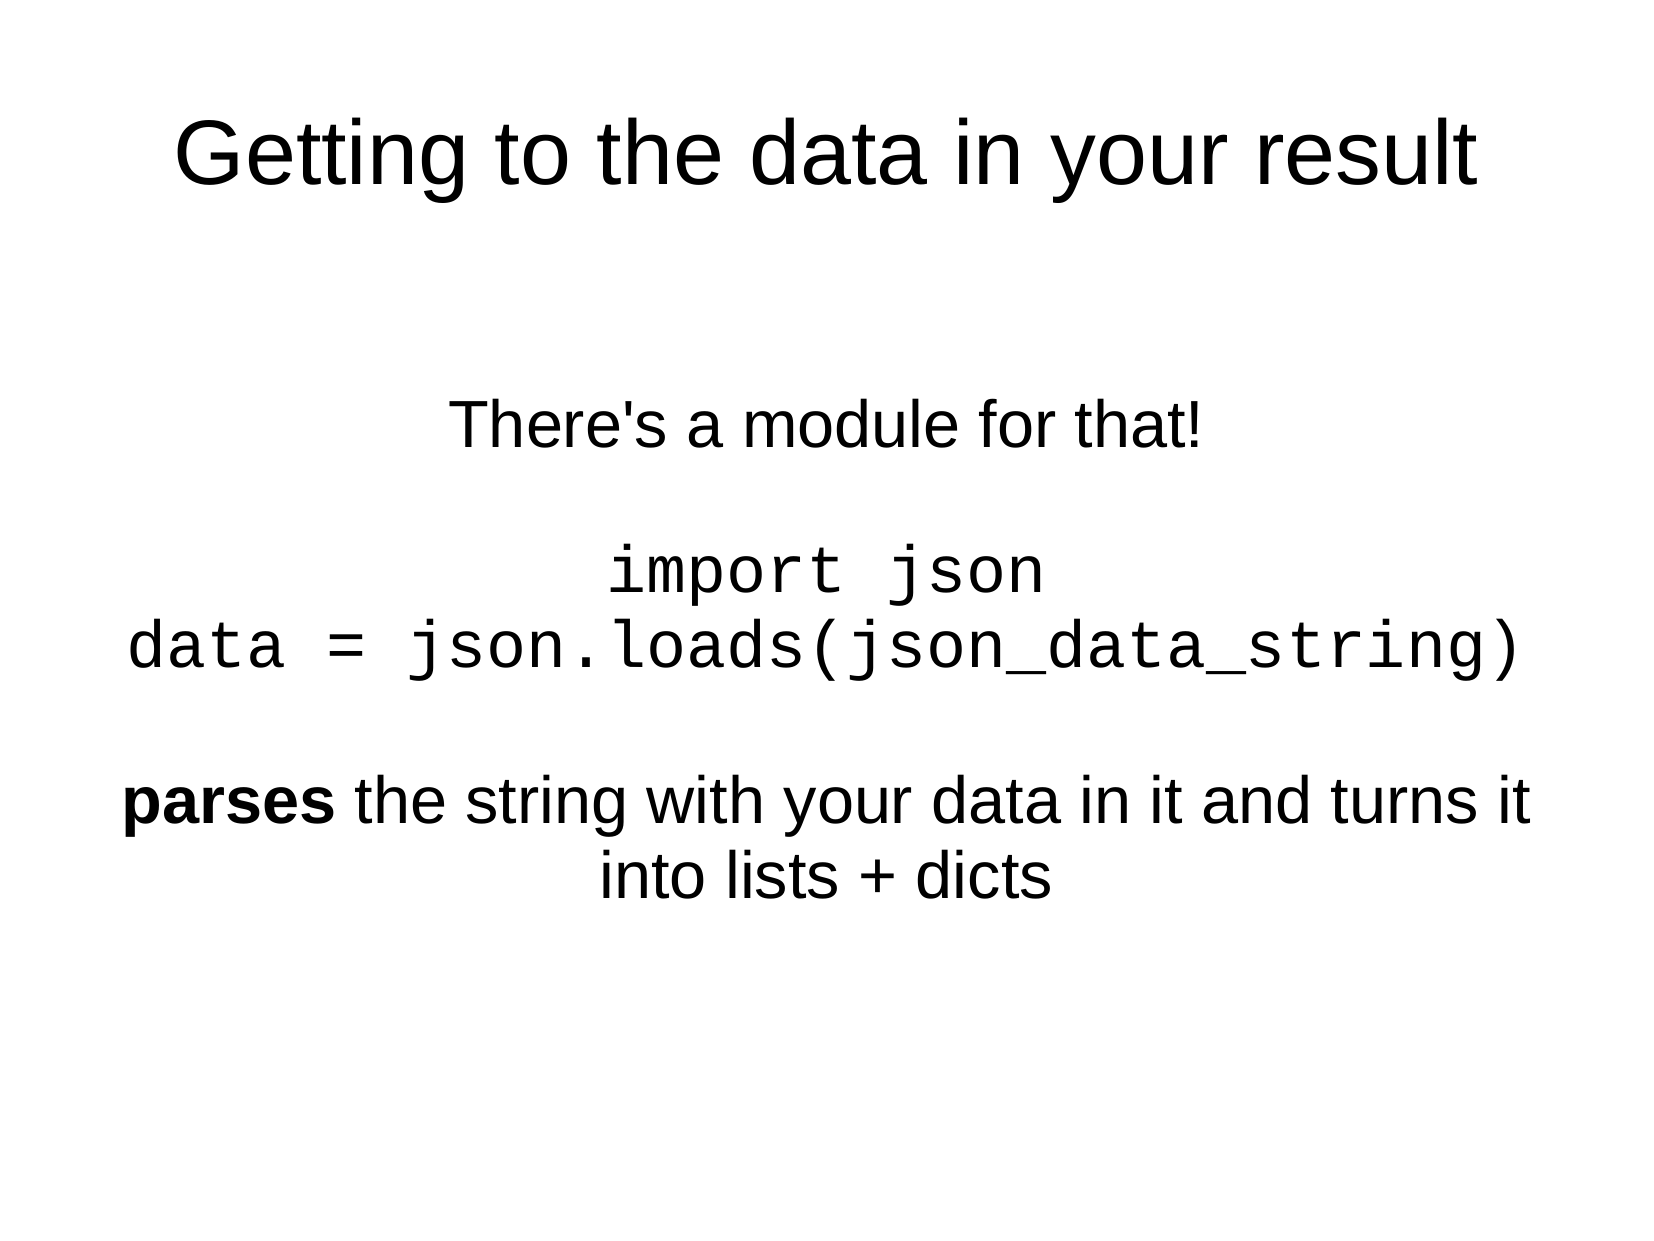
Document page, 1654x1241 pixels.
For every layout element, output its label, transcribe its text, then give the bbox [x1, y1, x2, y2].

subtitle There's a module for that! import json data = json.loads(json_data_string) parses the string with your data in it and turns it into lists + dicts [82, 290, 1571, 1010]
title Getting to the data in your result [82, 49, 1571, 257]
